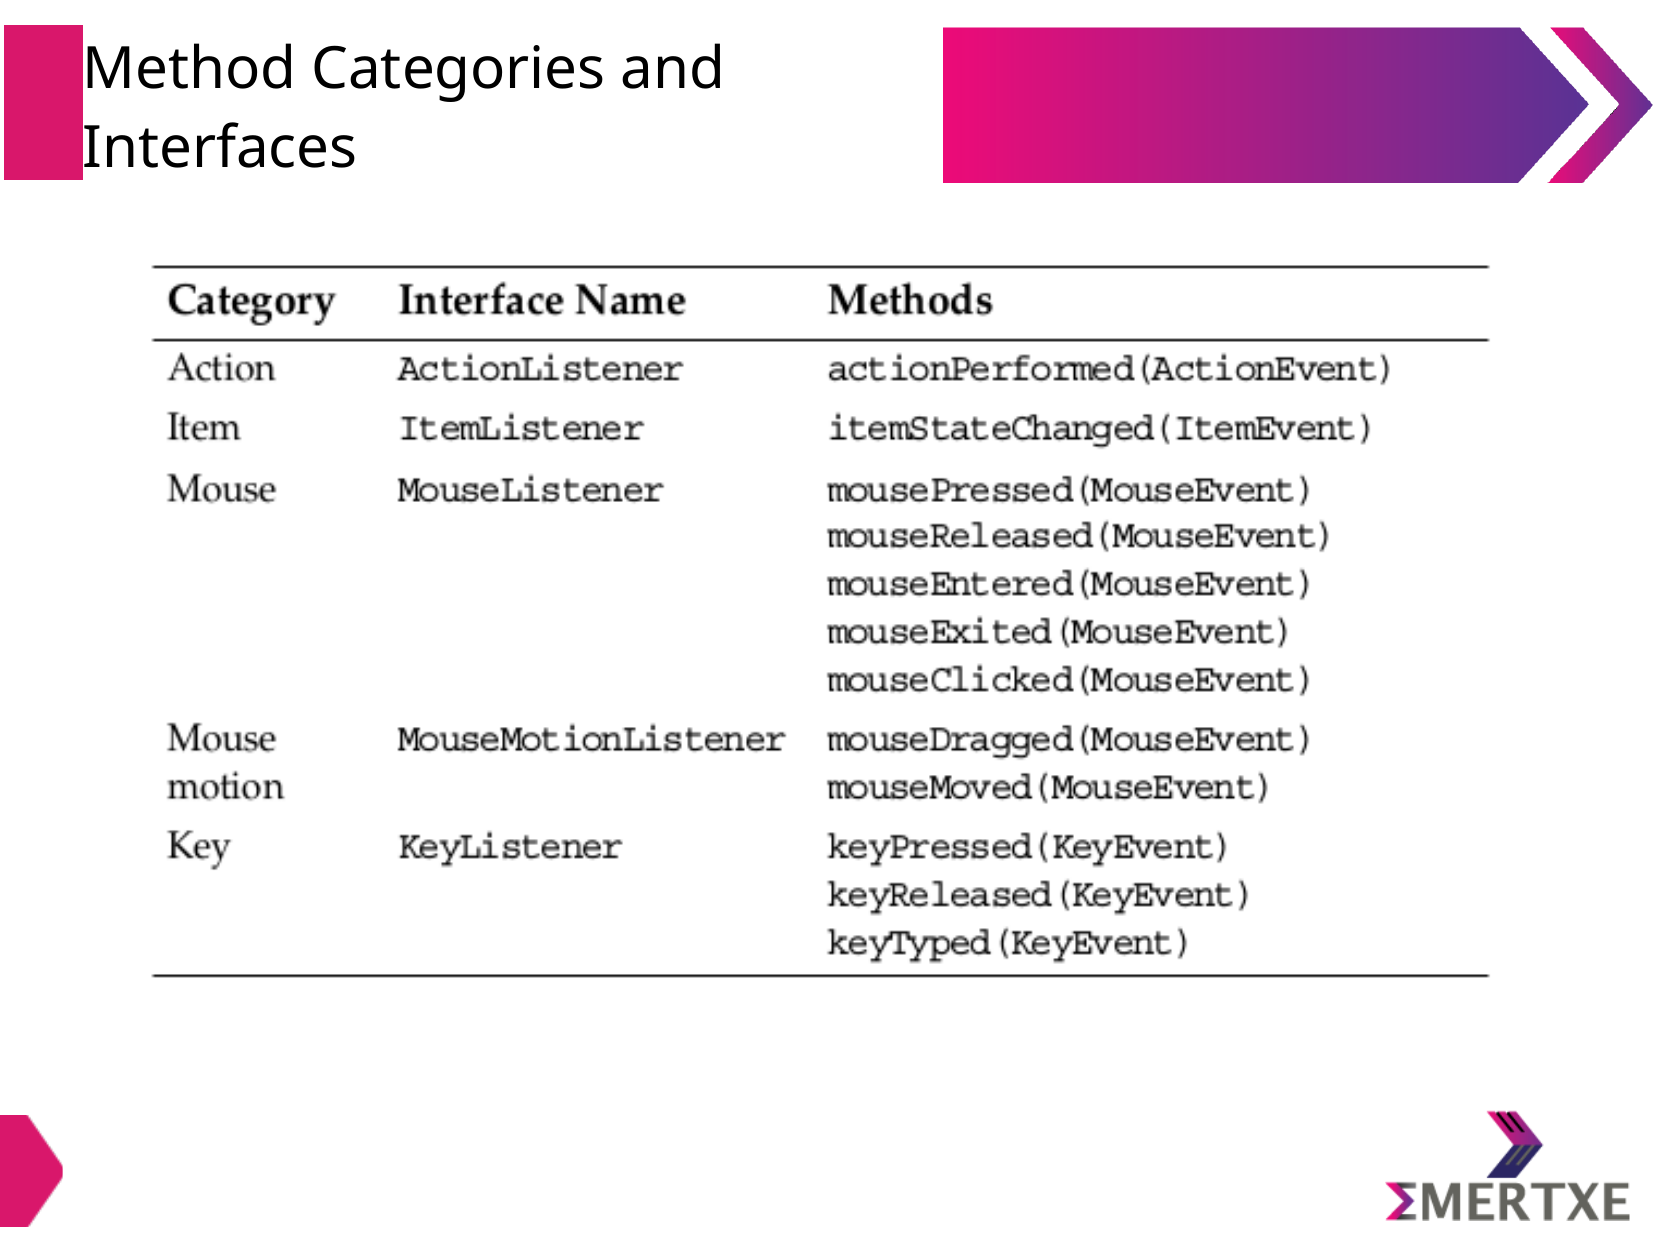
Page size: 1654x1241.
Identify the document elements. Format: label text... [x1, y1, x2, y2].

picture [135, 239, 1501, 1006]
picture [1385, 1107, 1631, 1221]
title Method Categories and Interfaces [82, 2, 1571, 210]
picture [1571, 27, 1653, 183]
